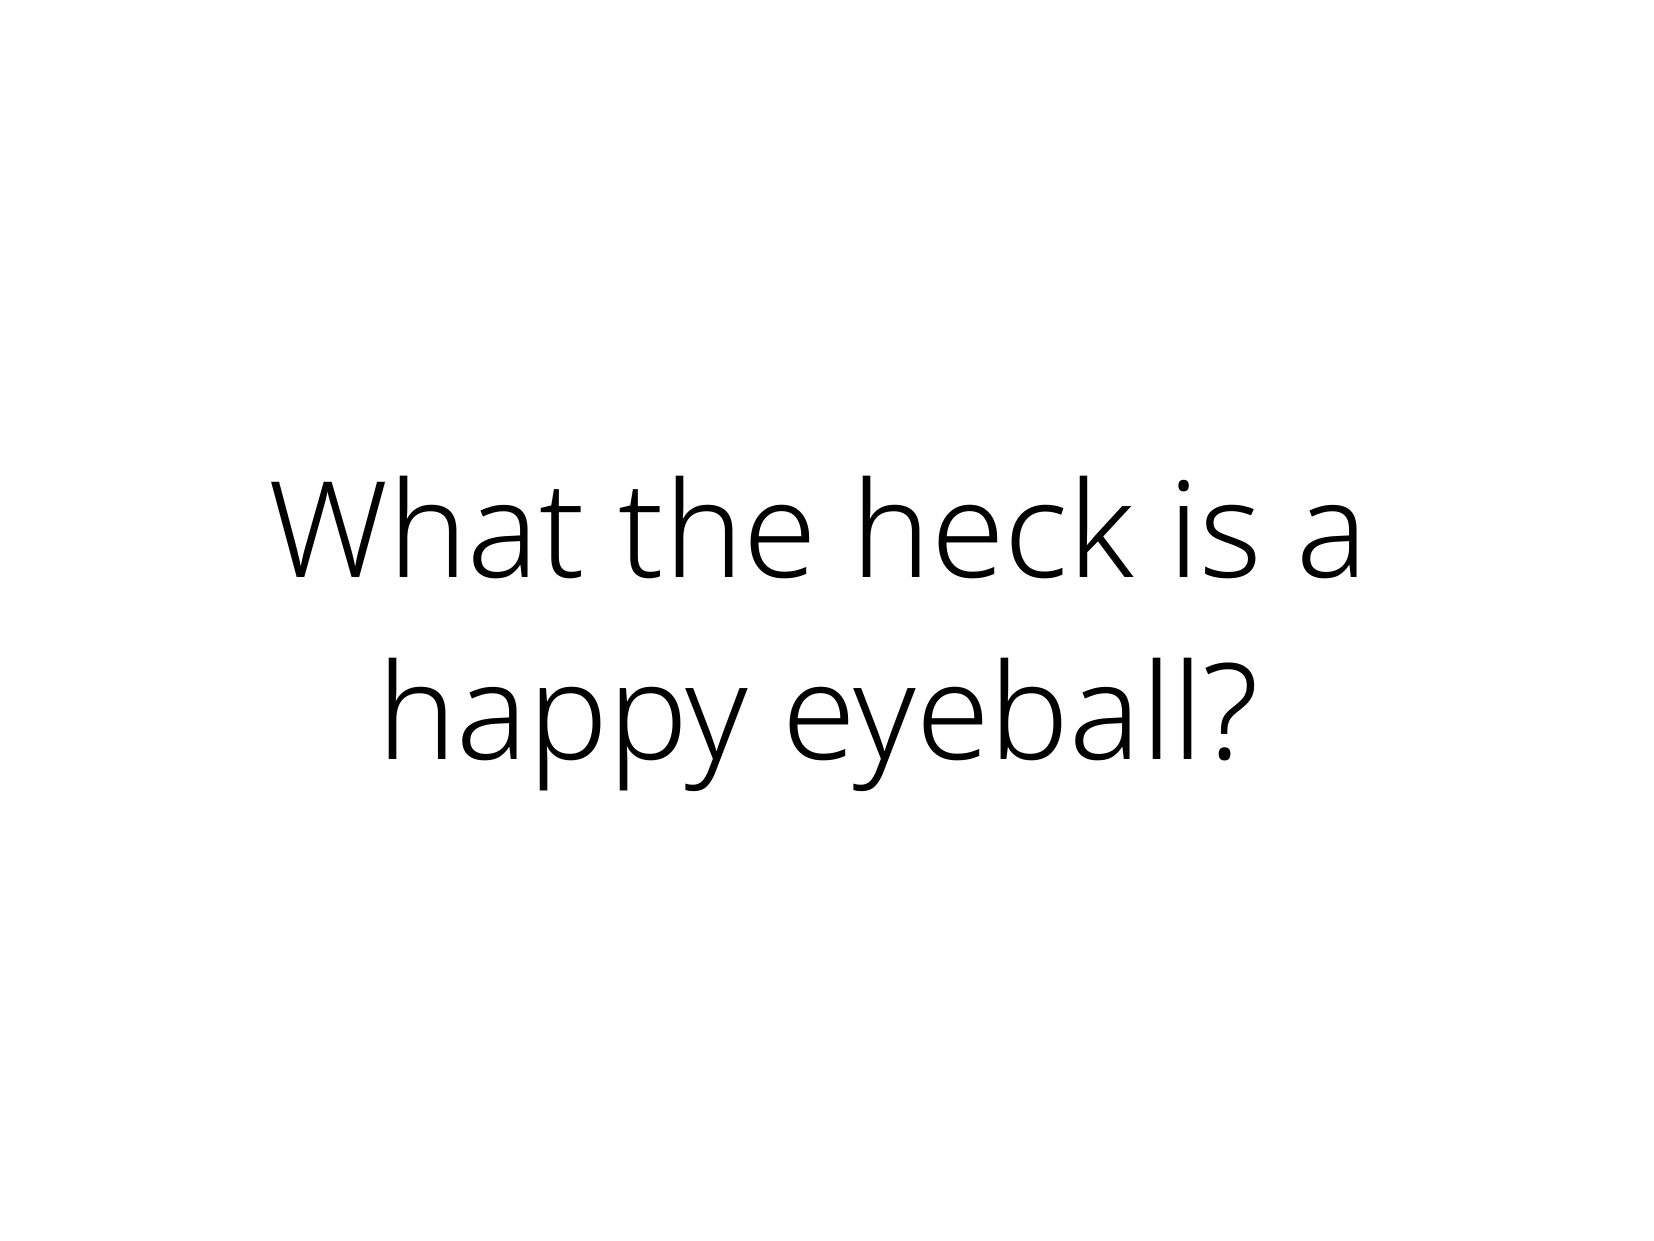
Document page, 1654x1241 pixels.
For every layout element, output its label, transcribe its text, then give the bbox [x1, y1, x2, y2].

text_box What the heck is a happy eyeball? [144, 427, 1493, 768]
